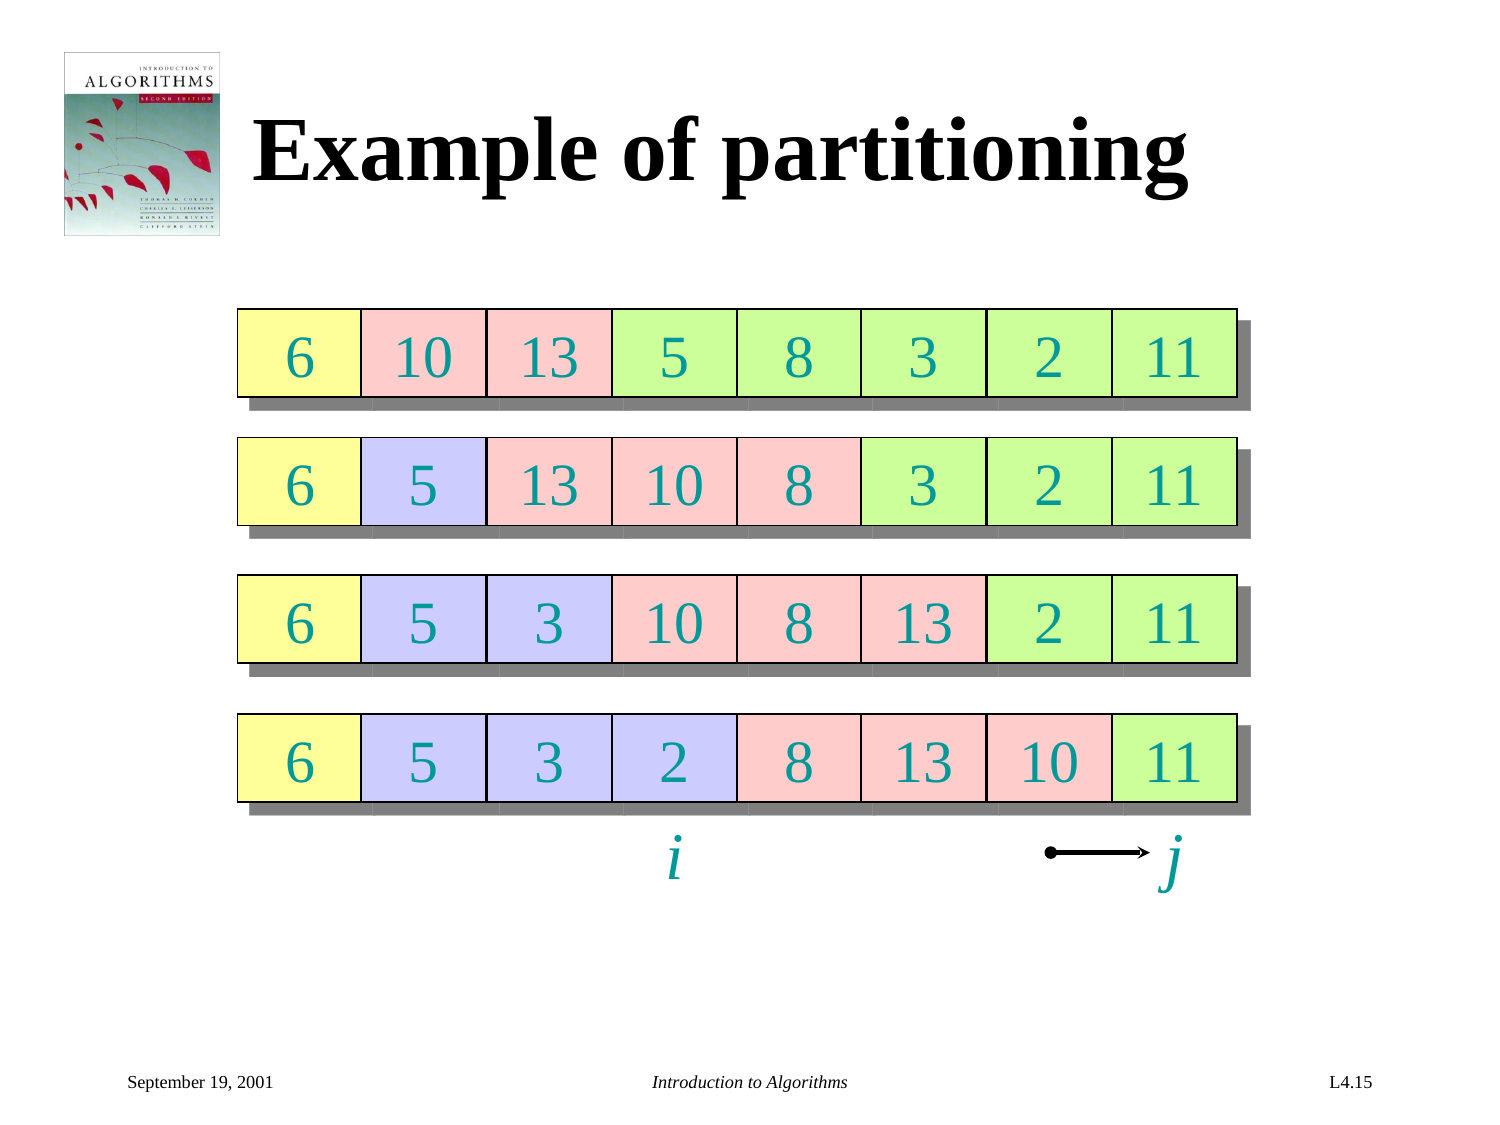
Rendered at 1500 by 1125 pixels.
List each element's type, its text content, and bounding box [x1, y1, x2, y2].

text_box 10 [361, 309, 487, 398]
title Example of partitioning [237, 49, 1475, 238]
text_box 2 [986, 309, 1112, 398]
text_box 5 [612, 309, 737, 398]
text_box 10 [612, 575, 737, 664]
text_box 8 [737, 437, 860, 526]
text_box 2 [612, 713, 737, 803]
text_box 13 [860, 713, 986, 803]
text_box 11 [1112, 713, 1237, 803]
text_box j [1150, 804, 1199, 901]
text_box 5 [361, 437, 487, 526]
text_box 10 [612, 437, 737, 526]
text_box 2 [986, 437, 1112, 526]
text_box 3 [487, 713, 612, 803]
text_box Introduction to Algorithms [512, 1062, 988, 1101]
text_box 13 [487, 309, 612, 398]
text_box 2 [986, 575, 1112, 664]
text_box 6 [237, 575, 361, 664]
text_box 11 [1112, 437, 1237, 526]
text_box 8 [737, 575, 860, 664]
text_box 8 [737, 713, 860, 803]
text_box 3 [860, 309, 986, 398]
text_box 8 [737, 309, 860, 398]
text_box 6 [237, 713, 361, 803]
text_box 6 [237, 309, 361, 398]
text_box 6 [237, 437, 361, 526]
text_box 5 [361, 575, 487, 664]
text_box i [650, 804, 699, 901]
text_box 11 [1112, 309, 1237, 398]
text_box September 19, 2001 [112, 1062, 426, 1101]
text_box 3 [487, 575, 612, 664]
text_box 11 [1112, 575, 1237, 664]
text_box 13 [487, 437, 612, 526]
text_box 5 [361, 713, 487, 803]
text_box 13 [860, 575, 986, 664]
text_box 3 [860, 437, 986, 526]
text_box L4.<number> [1074, 1062, 1388, 1101]
text_box 10 [986, 713, 1112, 803]
picture [64, 52, 220, 236]
